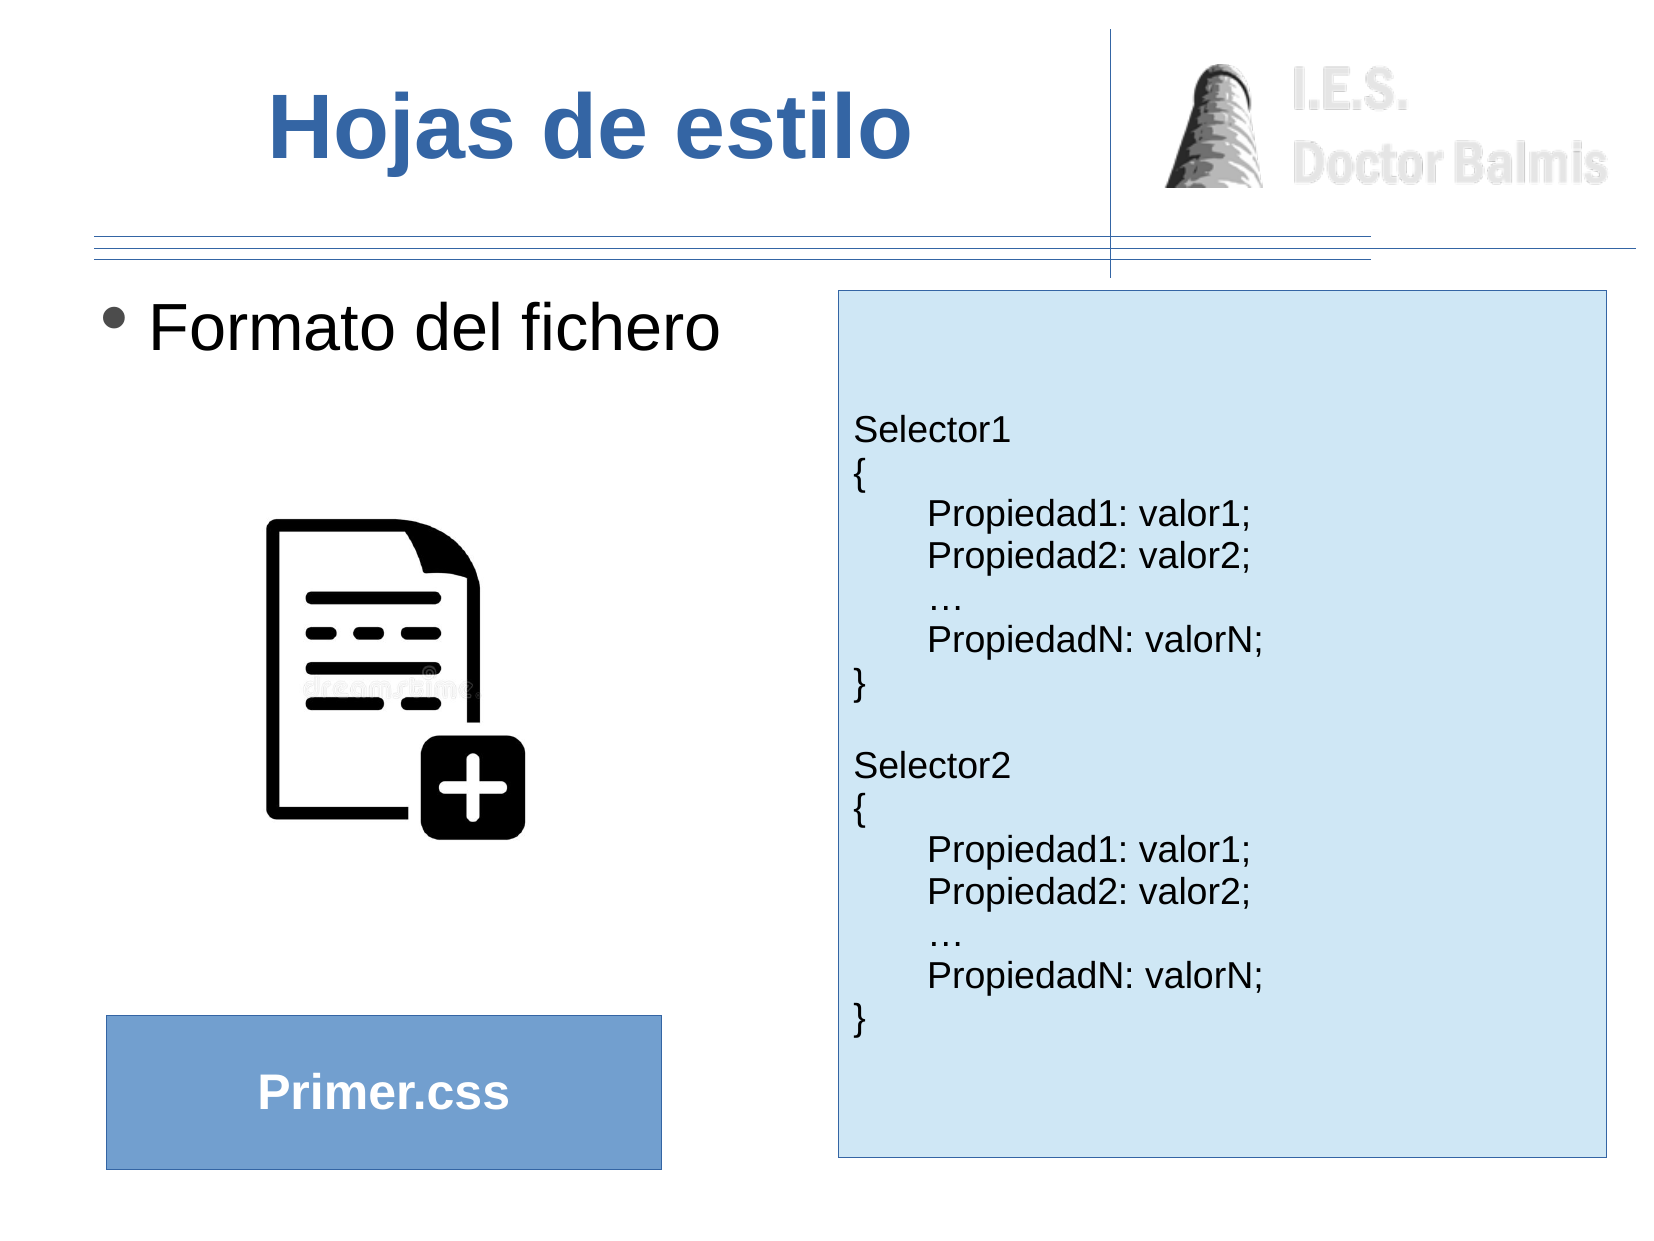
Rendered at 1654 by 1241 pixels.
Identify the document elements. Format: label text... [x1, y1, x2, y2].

text_box Selector1 { Propiedad1: valor1; Propiedad2: valor2; … PropiedadN: valorN; } Selector2 { Propiedad1: valor1; Propiedad2: valor2; … PropiedadN: valorN; } [838, 290, 1607, 1158]
title Hojas de estilo [118, 23, 1063, 231]
list Formato del fichero [82, 290, 838, 1010]
picture [1133, 64, 1619, 188]
text_box Primer.css [106, 1015, 662, 1170]
picture [165, 448, 626, 910]
